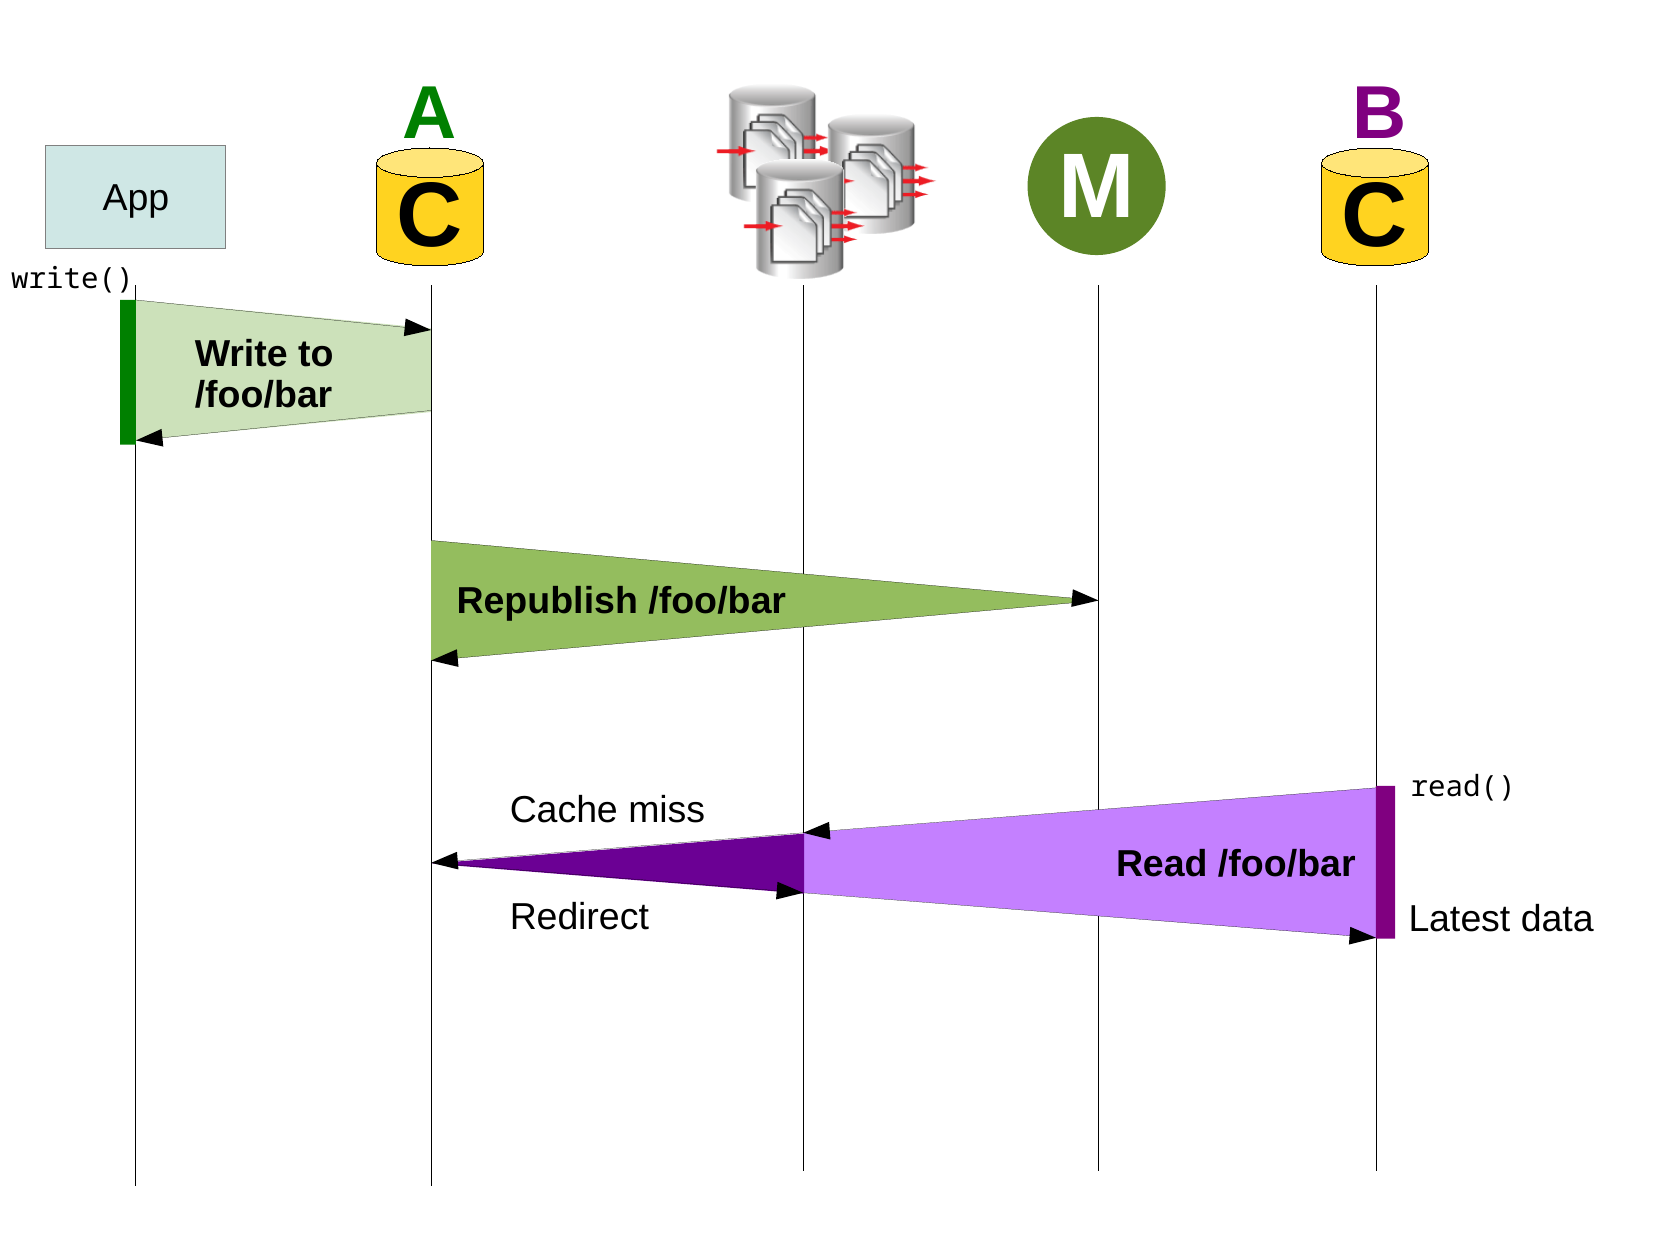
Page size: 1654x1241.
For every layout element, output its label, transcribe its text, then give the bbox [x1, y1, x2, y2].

text_box [324, 318, 386, 324]
text_box [421, 331, 431, 411]
text_box C [1321, 165, 1429, 266]
text_box read() [1395, 758, 1595, 808]
text_box curl [376, 147, 484, 178]
text_box C [376, 165, 484, 266]
text_box [120, 300, 361, 445]
text_box [458, 785, 1396, 939]
text_box Read /foo/bar [1101, 835, 1372, 892]
picture [711, 84, 942, 280]
text_box Time (s) [1321, 148, 1429, 178]
text_box [826, 577, 1071, 624]
text_box App [45, 145, 226, 249]
text_box B [1338, 63, 1429, 161]
text_box Write to /foo/bar [180, 324, 421, 424]
text_box [431, 541, 769, 660]
text_box write() [0, 250, 196, 300]
text_box A [387, 63, 478, 155]
text_box Cache miss [495, 781, 751, 839]
text_box Republish /foo/bar [441, 572, 826, 630]
text_box Latest data [1393, 890, 1653, 948]
text_box Redirect [495, 887, 751, 945]
text_box M [1027, 116, 1166, 256]
